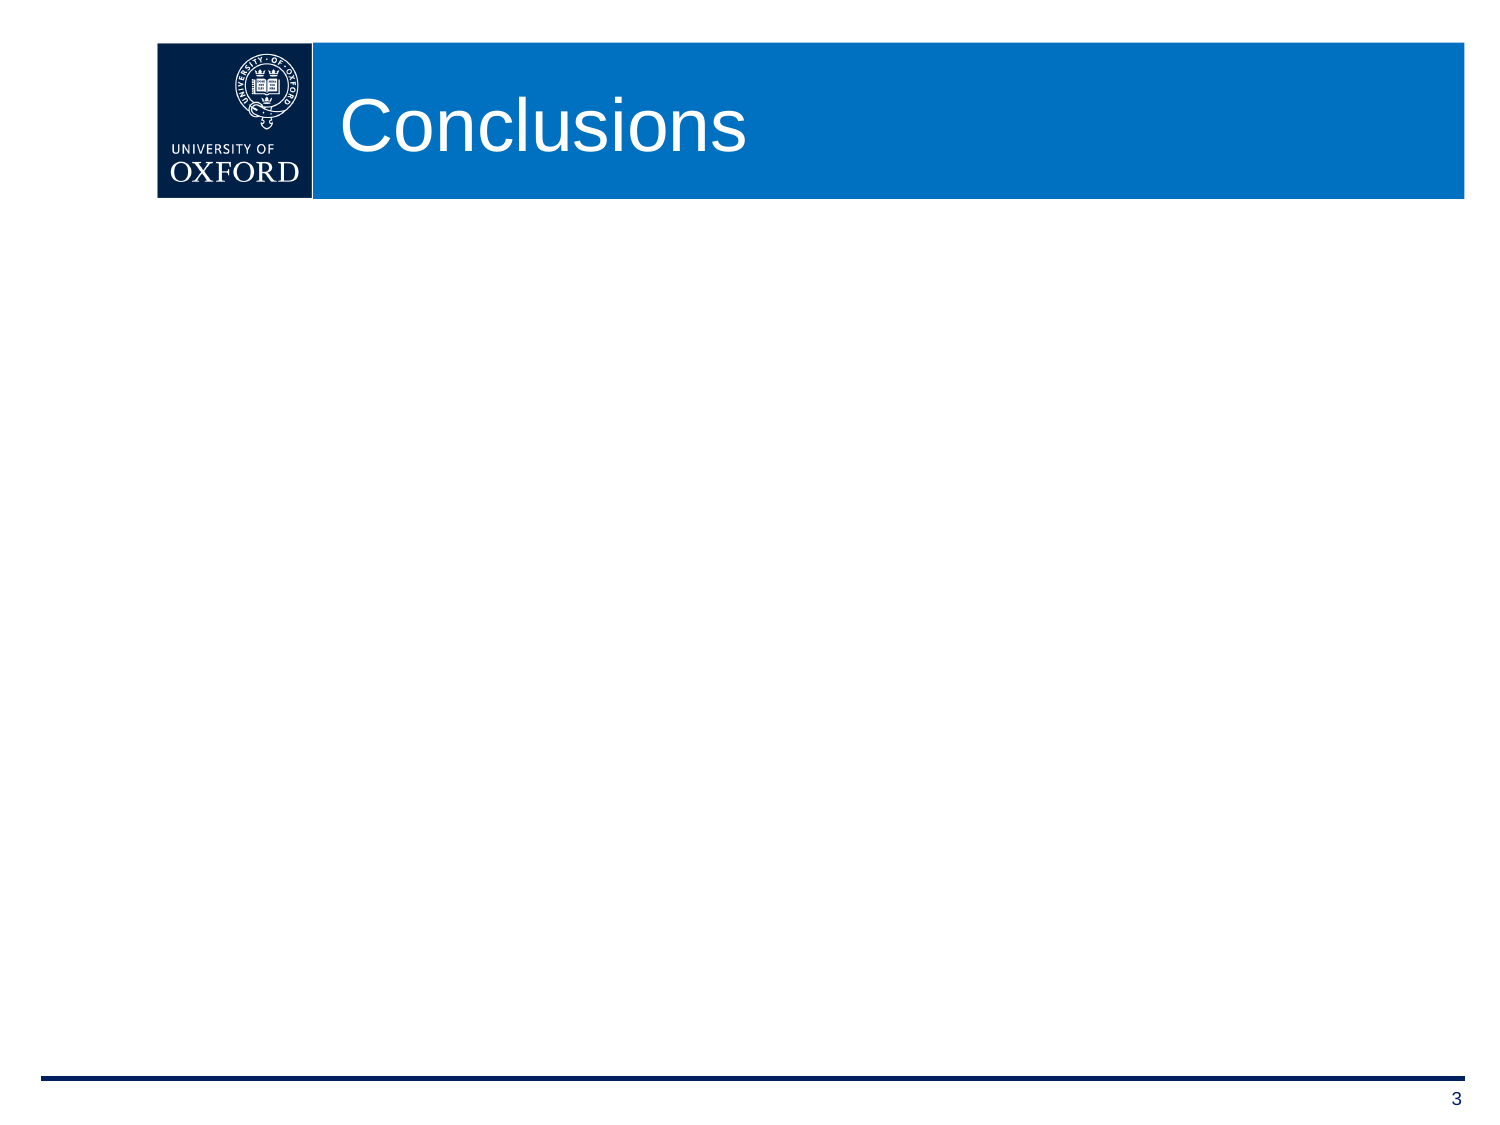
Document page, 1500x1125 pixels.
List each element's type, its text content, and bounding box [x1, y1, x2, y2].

text_box Conclusions [324, 70, 1462, 174]
picture [156, 42, 313, 199]
text_box <number> [1421, 1080, 1462, 1116]
